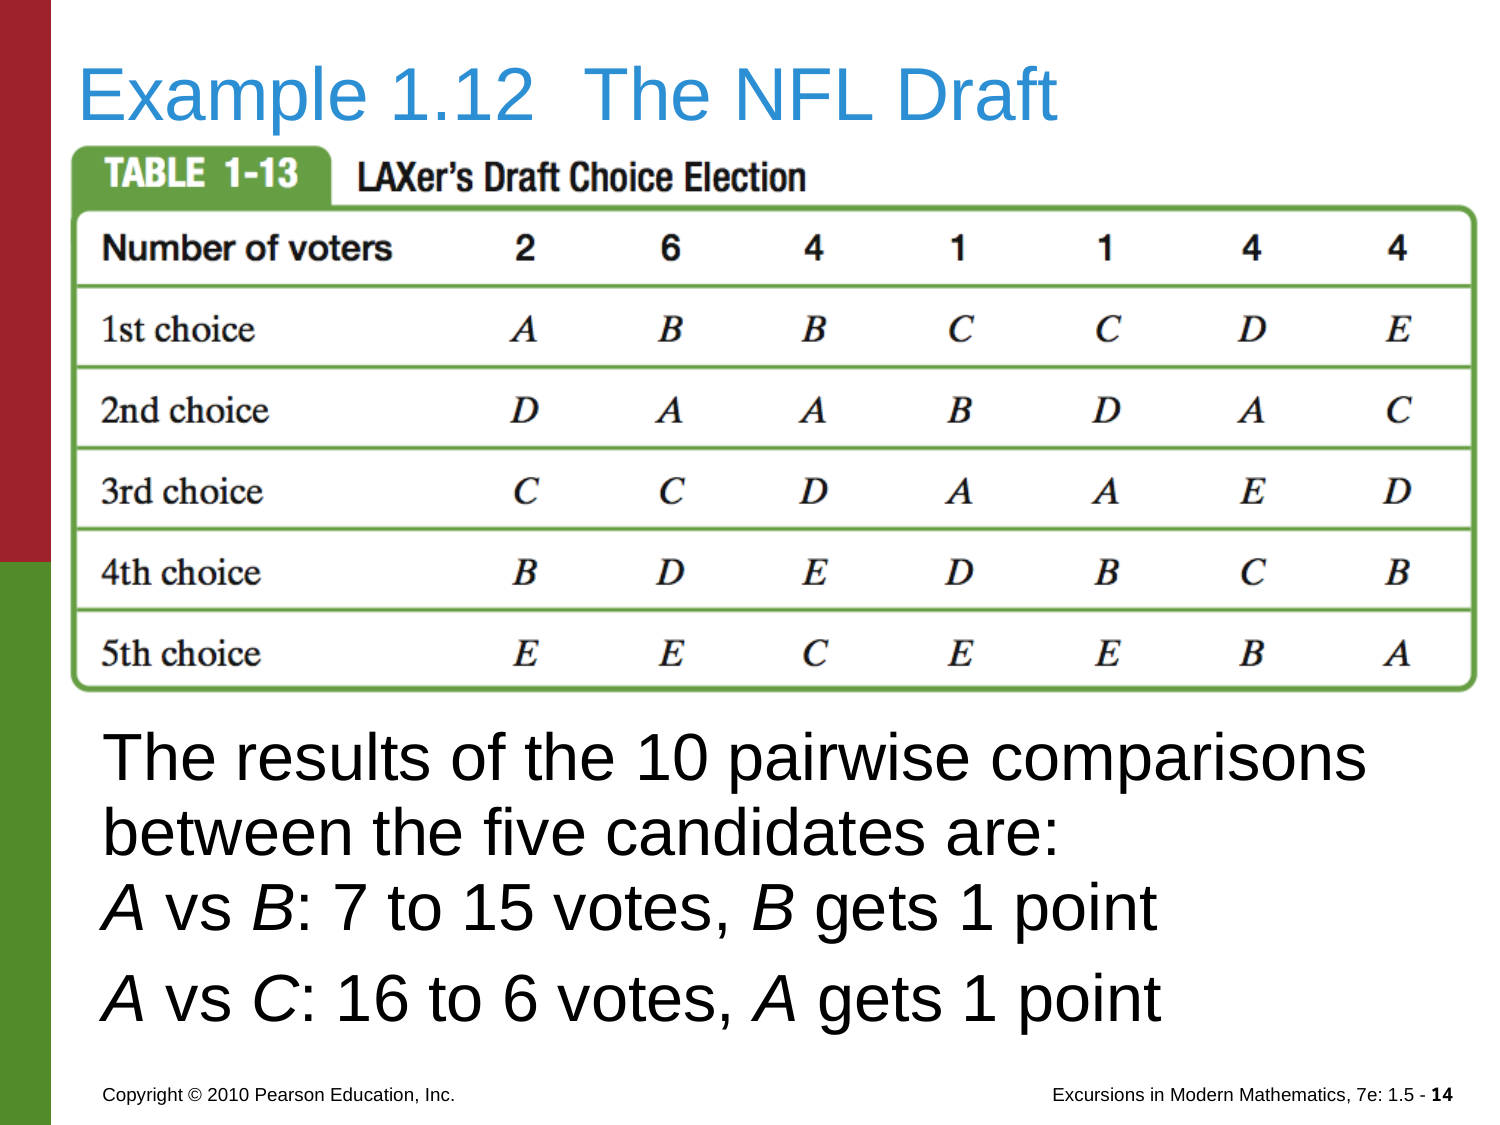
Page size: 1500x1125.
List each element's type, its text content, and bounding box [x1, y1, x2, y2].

list The results of the 10 pairwise comparisons between the five candidates are: A vs B: 7 to 15 votes, B gets 1 point A vs C: 16 to 6 votes, A gets 1 point [87, 712, 1475, 1064]
text_box Example 1.12 The NFL Draft [62, 37, 1413, 137]
picture [62, 137, 1488, 700]
